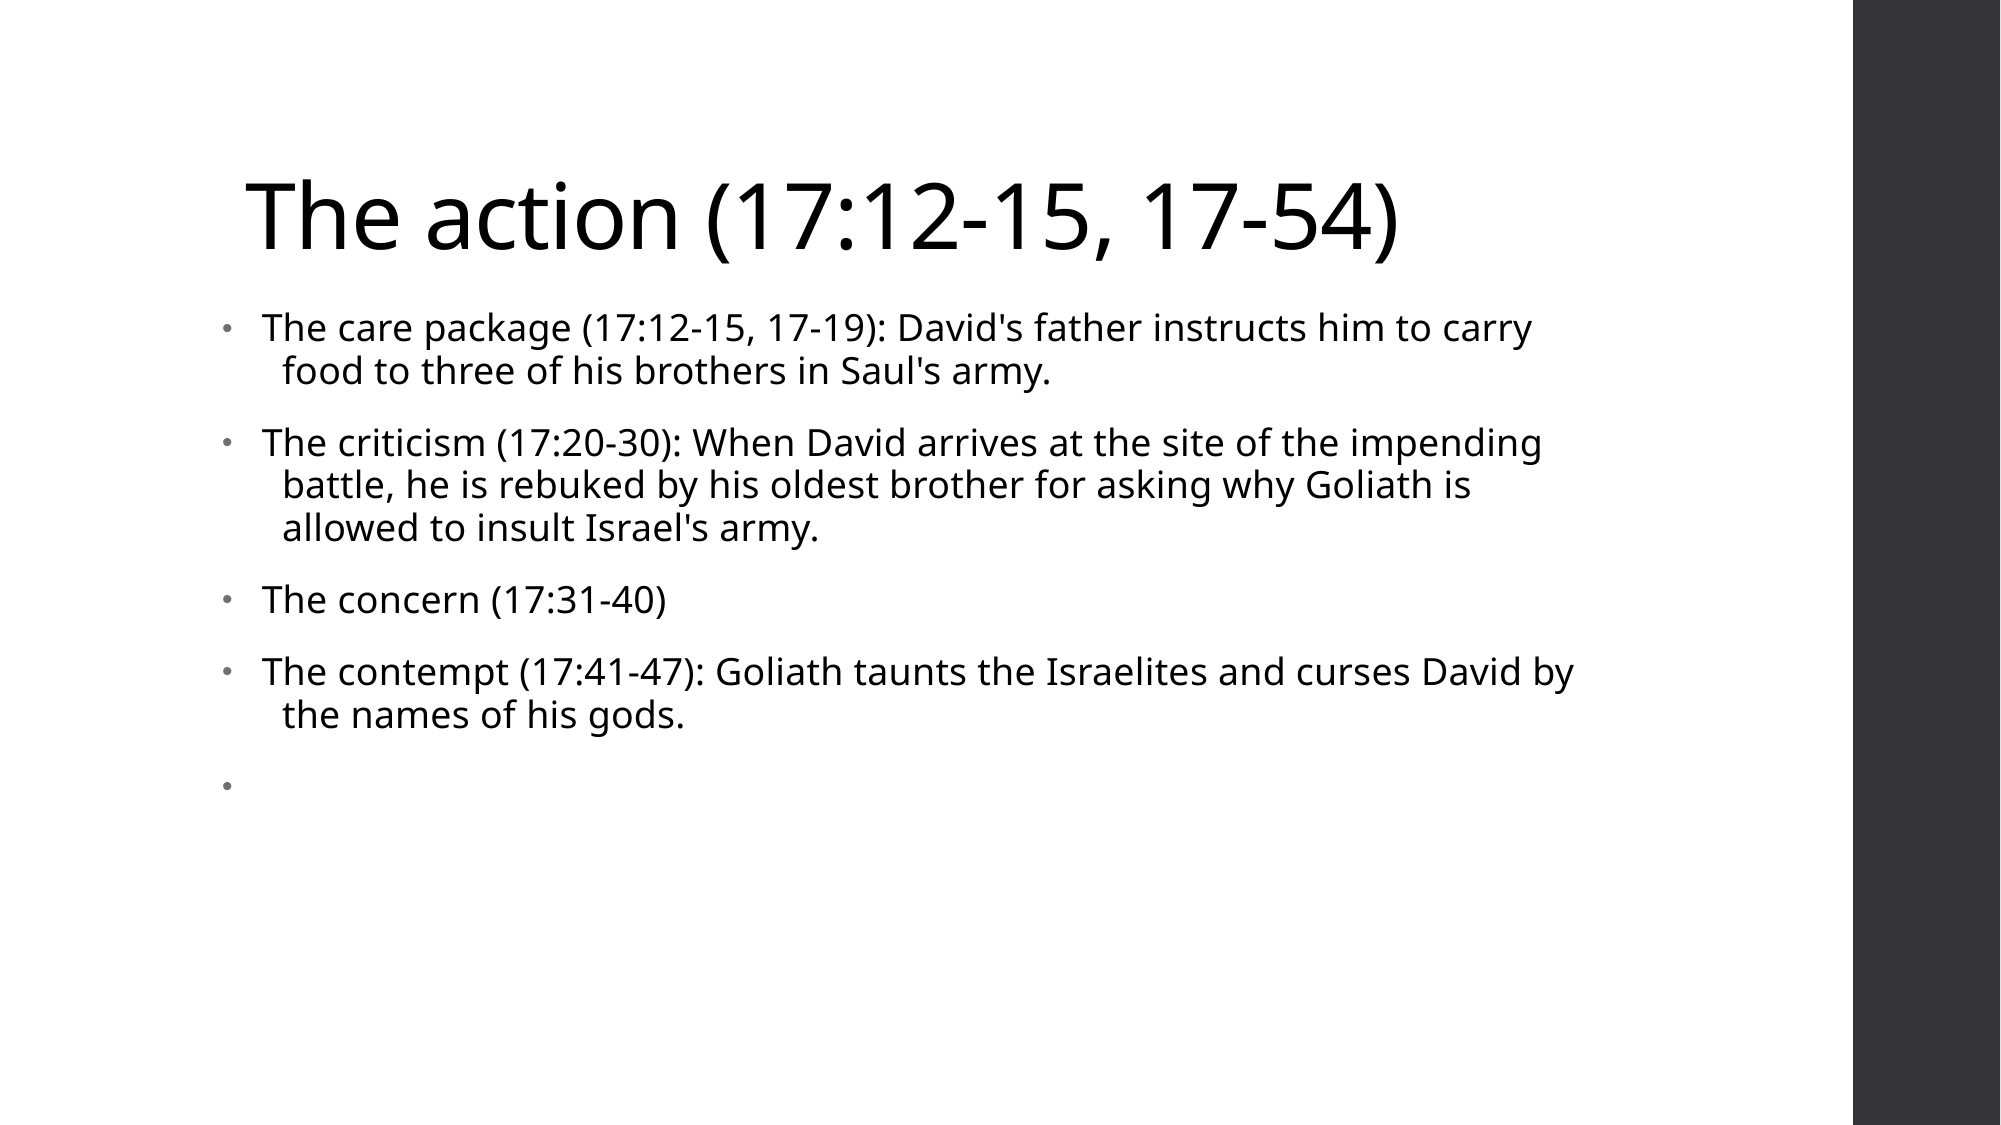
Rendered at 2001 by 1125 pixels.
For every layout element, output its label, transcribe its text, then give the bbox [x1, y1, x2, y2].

list The care package (17:12-15, 17-19): David's father instructs him to carry food to three of his brothers in Saul's army. The criticism (17:20-30): When David arrives at the site of the impending battle, he is rebuked by his oldest brother for asking why Goliath is allowed to insult Israel's army. The concern (17:31-40) The contempt (17:41-47): Goliath taunts the Israelites and curses David by the names of his gods. [206, 299, 1617, 1014]
title The action (17:12-15, 17-54) [206, 60, 1797, 278]
